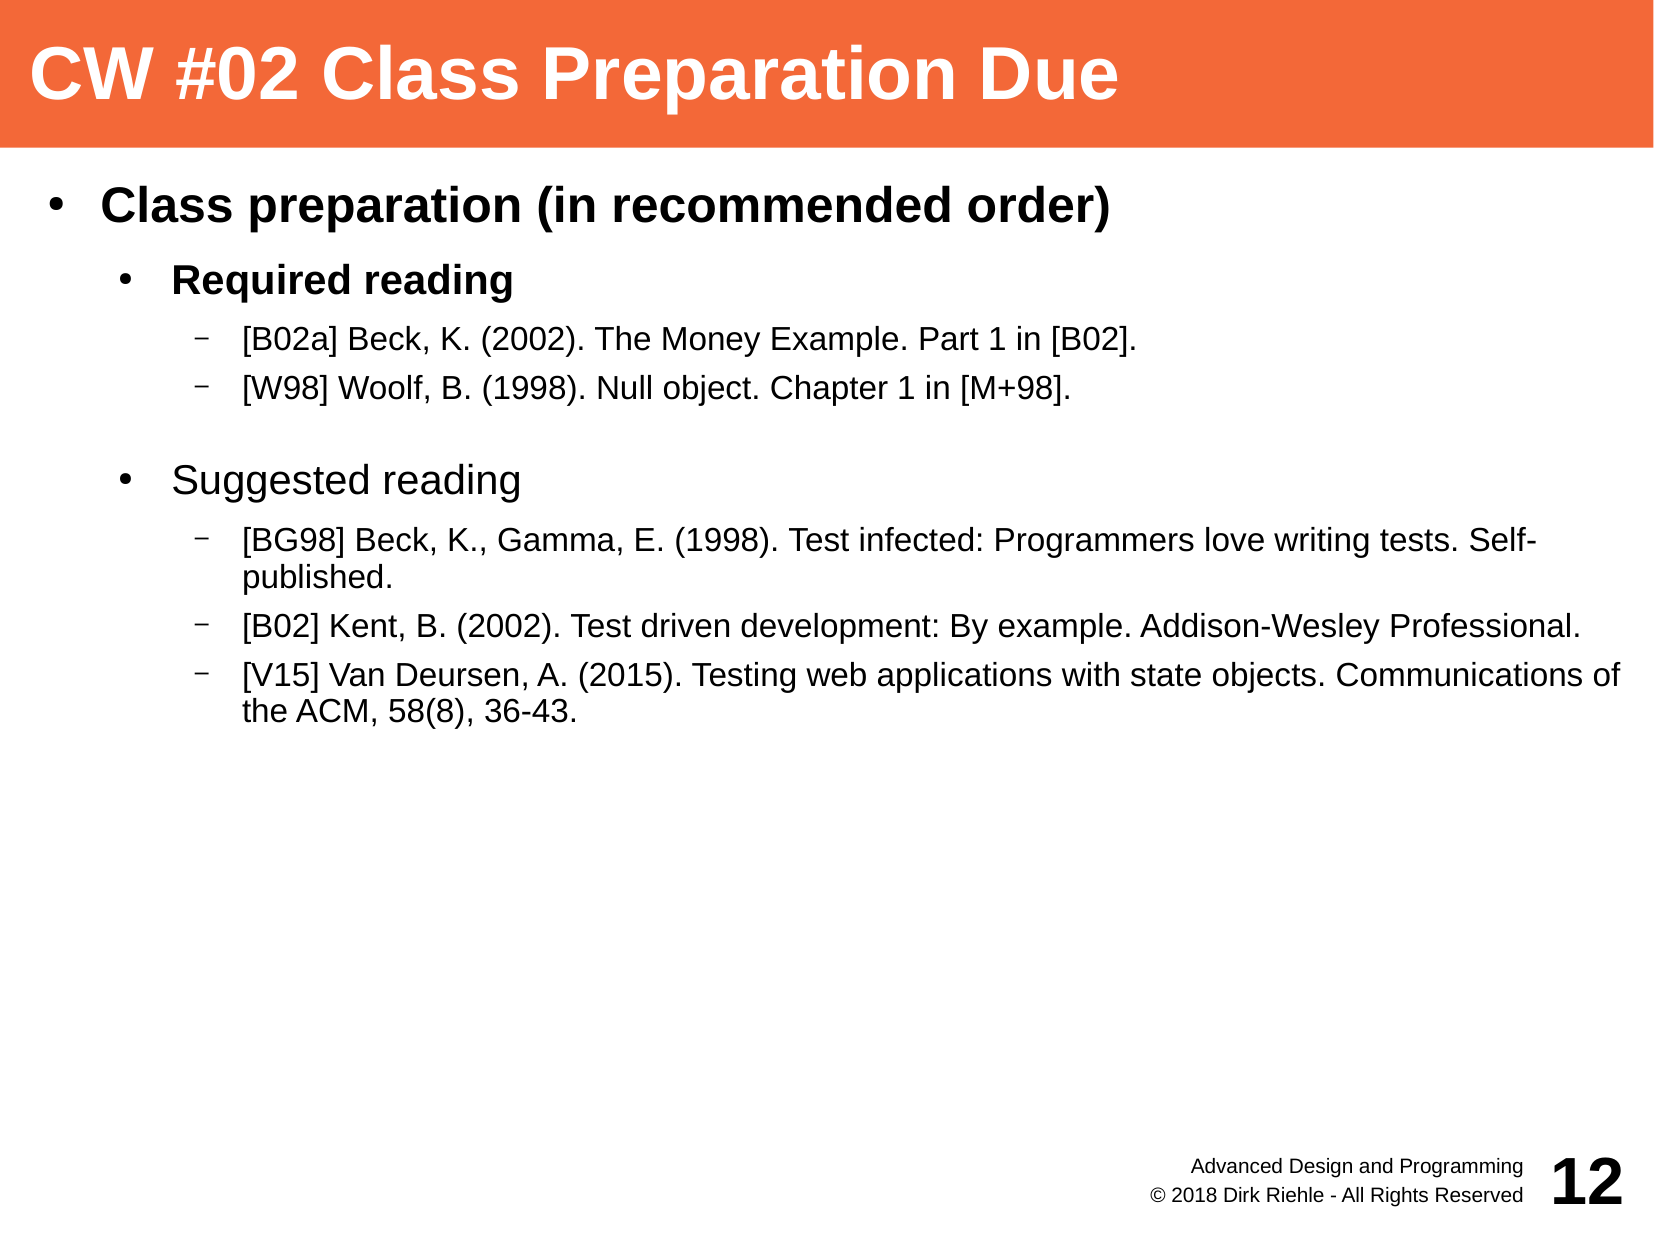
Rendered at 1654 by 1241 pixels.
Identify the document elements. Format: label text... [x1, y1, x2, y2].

list Class preparation (in recommended order) Required reading [B02a] Beck, K. (2002). The Money Example. Part 1 in [B02]. [W98] Woolf, B. (1998). Null object. Chapter 1 in [M+98]. Suggested reading [BG98] Beck, K., Gamma, E. (1998). Test infected: Programmers love writing tests. Self-published. [B02] Kent, B. (2002). Test driven development: By example. Addison-Wesley Professional. [V15] Van Deursen, A. (2015). Testing web applications with state objects. Communications of the ACM, 58(8), 36-43. [29, 177, 1625, 1063]
title CW #02 Class Preparation Due [0, 0, 1654, 148]
